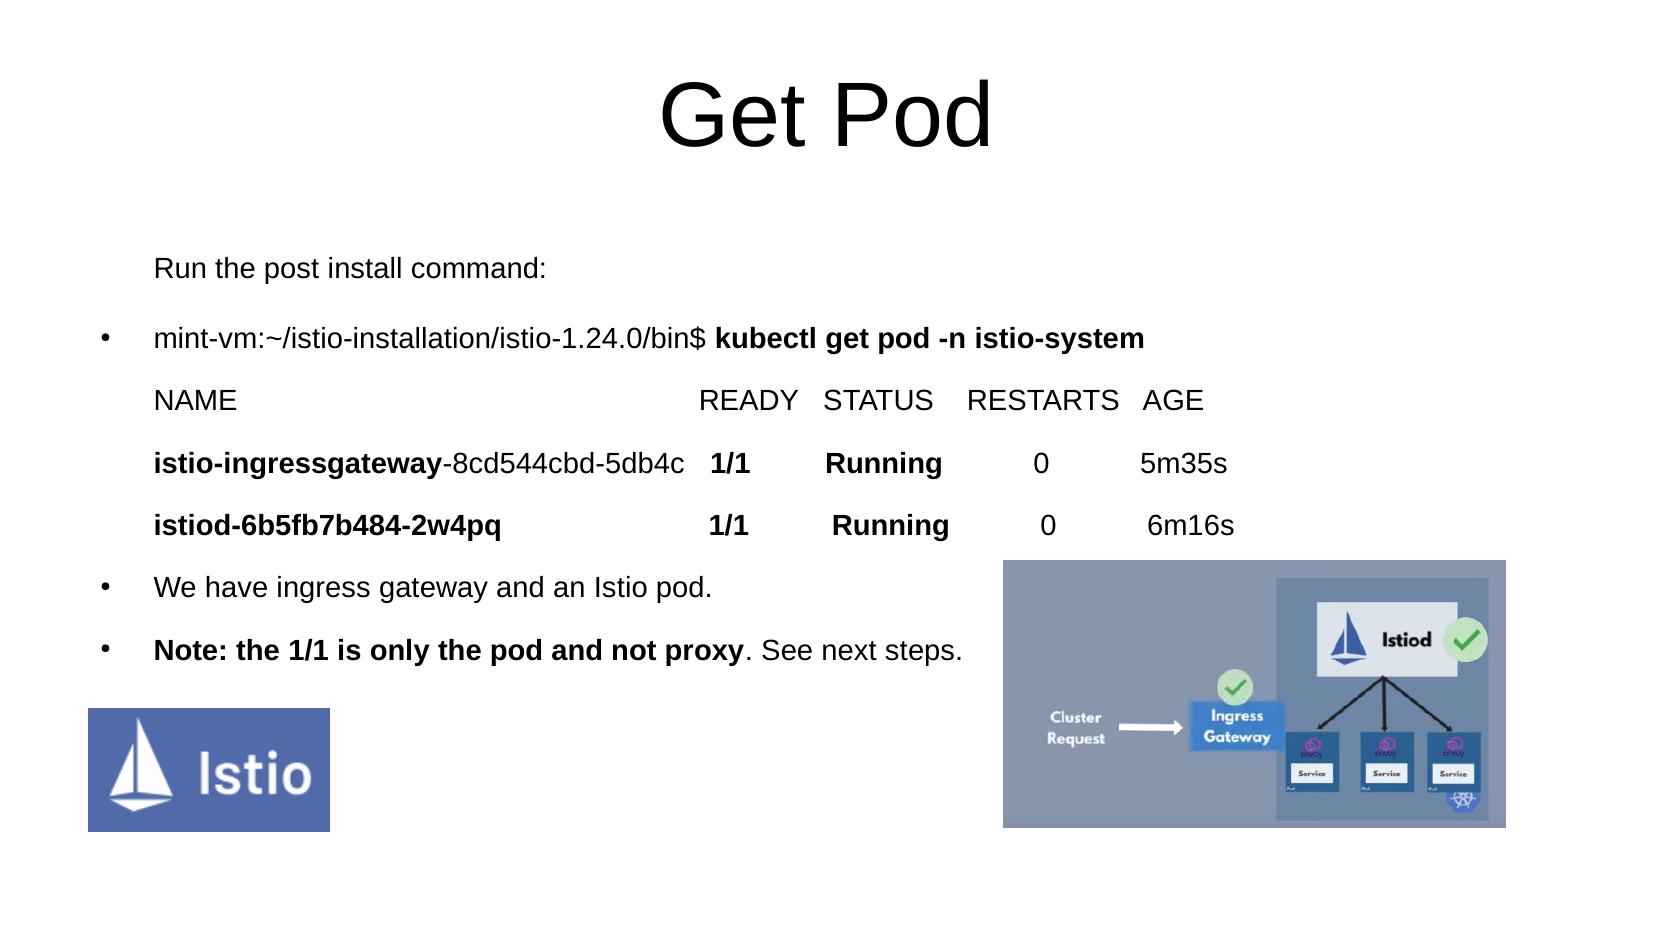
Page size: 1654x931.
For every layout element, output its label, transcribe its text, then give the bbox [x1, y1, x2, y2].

picture [1003, 560, 1506, 828]
picture [88, 708, 330, 833]
list Run the post install command: mint-vm:~/istio-installation/istio-1.24.0/bin$ kubectl get pod -n istio-system NAME READY STATUS RESTARTS AGE istio-ingressgateway-8cd544cbd-5db4c 1/1 Running 0 5m35s istiod-6b5fb7b484-2w4pq 1/1 Running 0 6m16s We have ingress gateway and an Istio pod. Note: the 1/1 is only the pod and not proxy. See next steps. [82, 217, 1571, 758]
title Get Pod [82, 37, 1571, 193]
